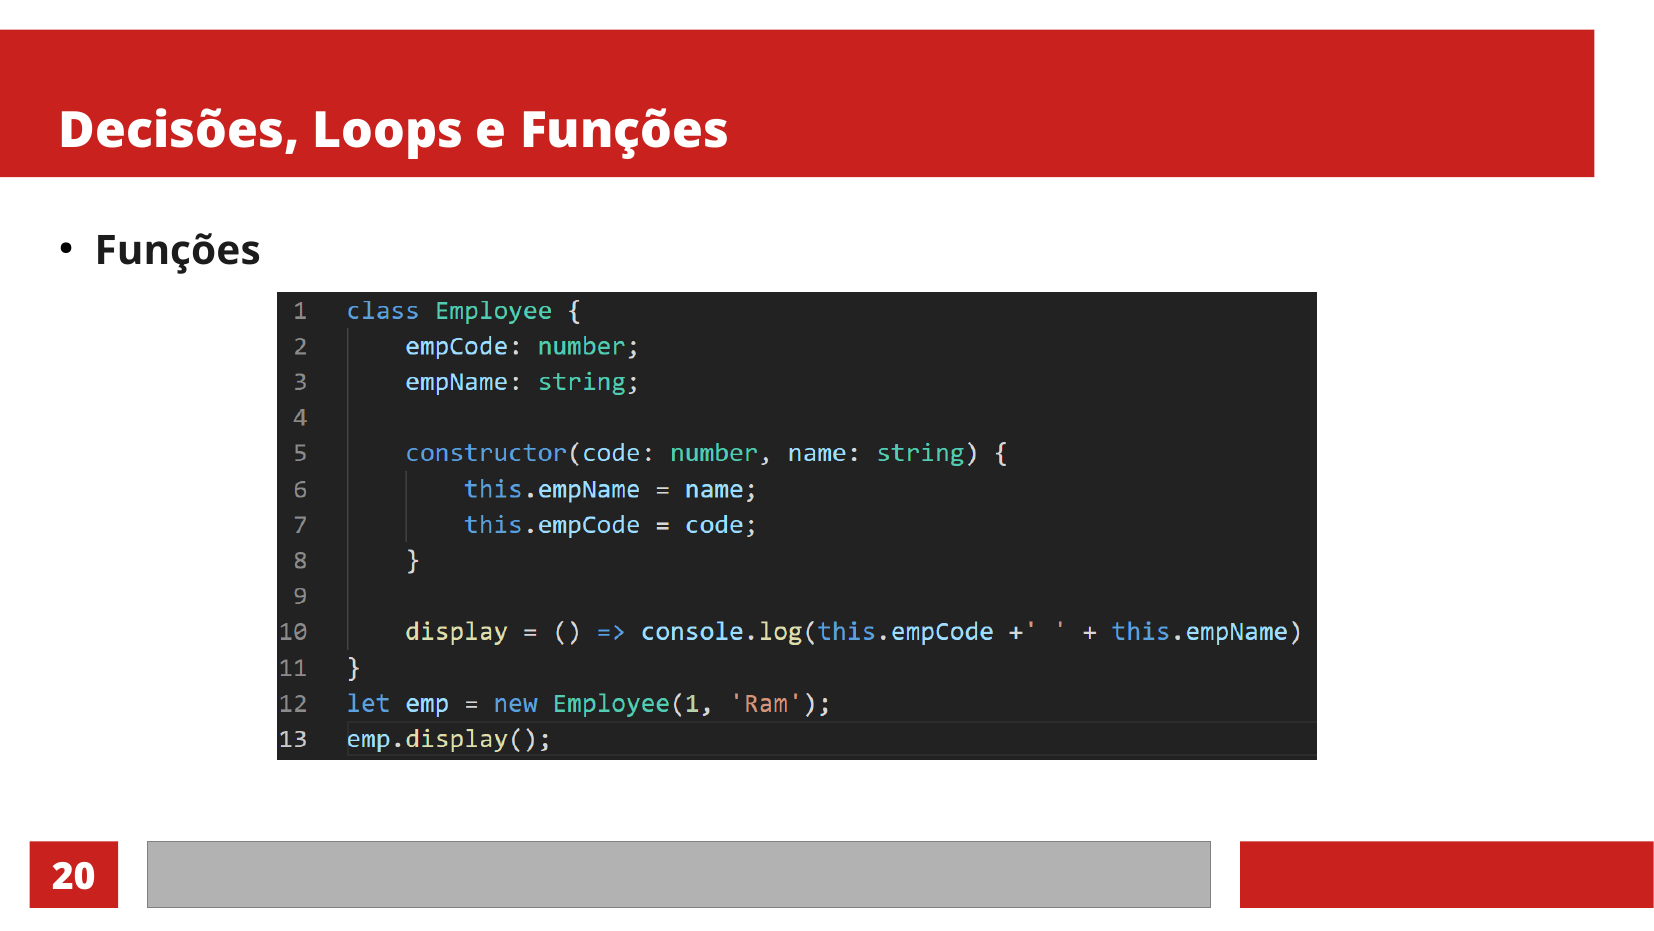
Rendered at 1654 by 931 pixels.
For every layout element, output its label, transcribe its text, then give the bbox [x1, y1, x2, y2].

title Decisões, Loops e Funções [59, 44, 1595, 163]
picture [277, 292, 1317, 760]
list Funções [59, 221, 1565, 798]
